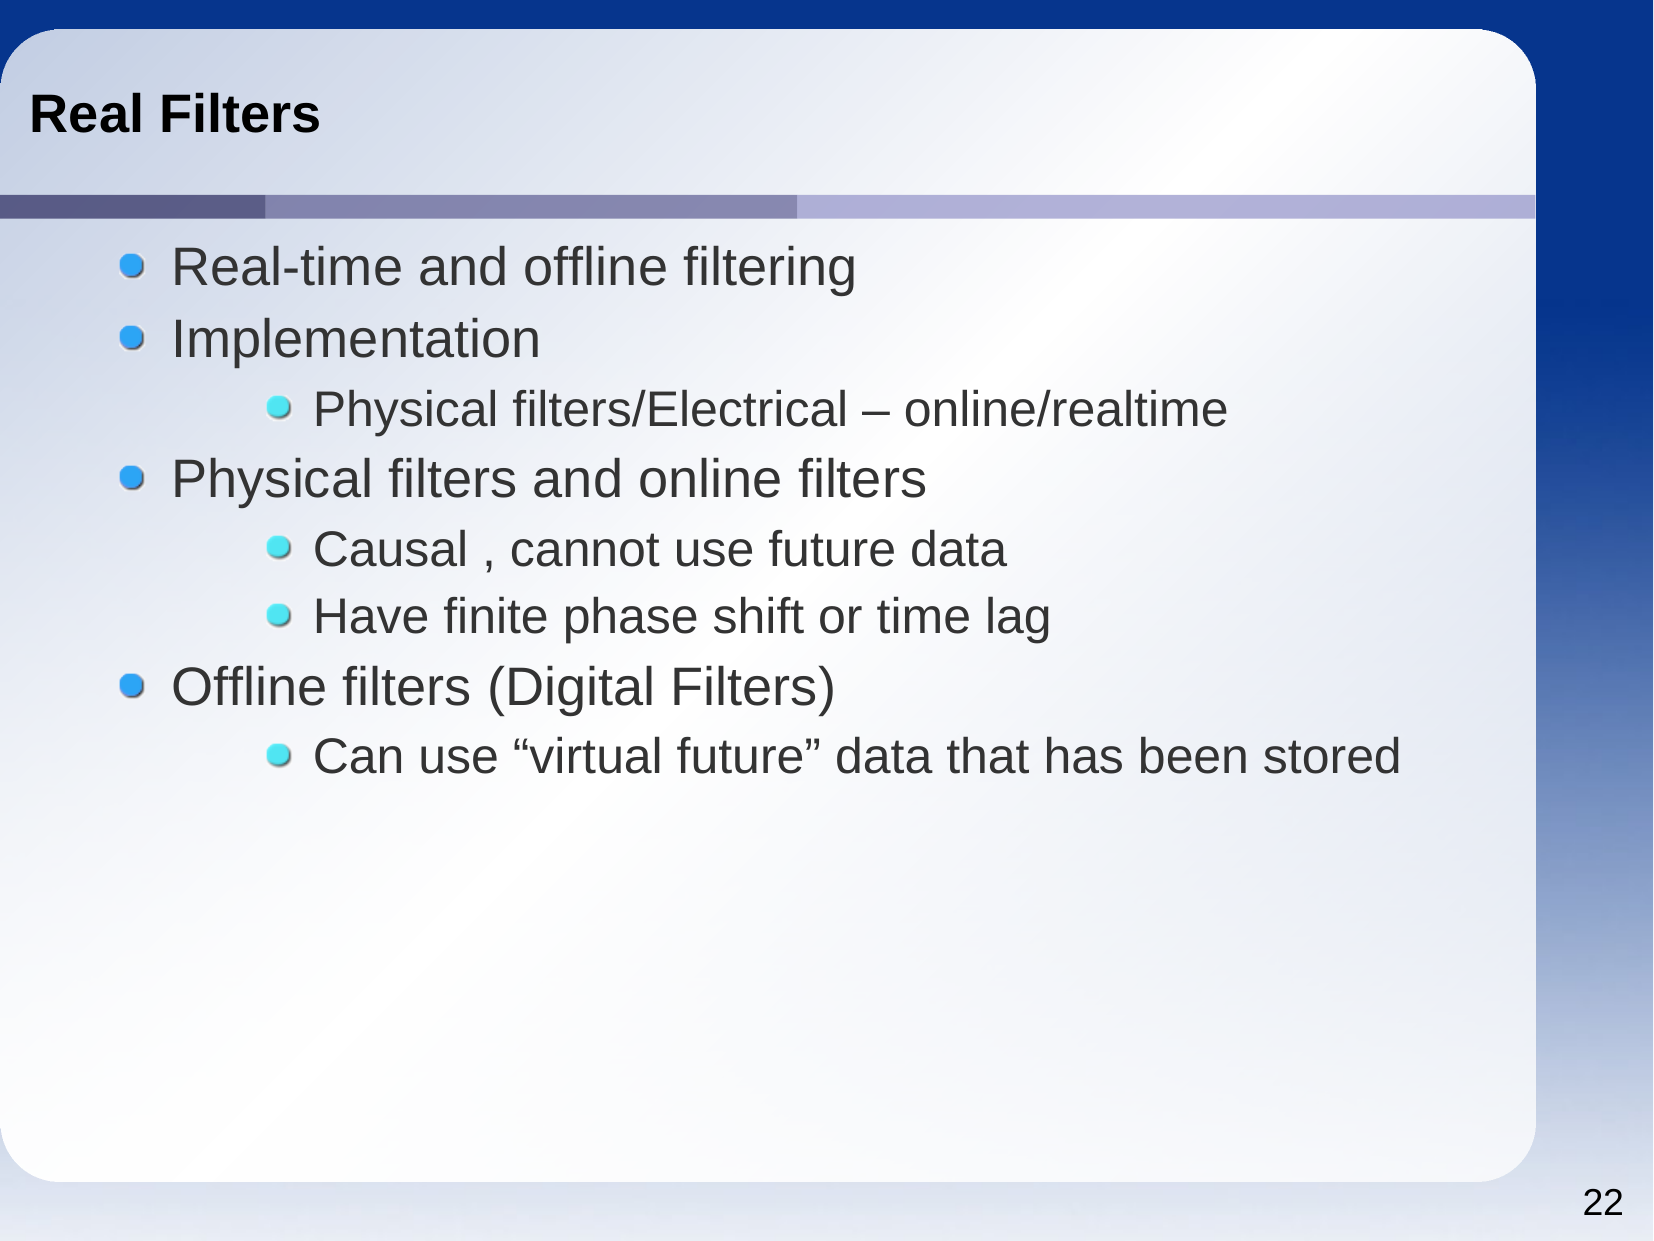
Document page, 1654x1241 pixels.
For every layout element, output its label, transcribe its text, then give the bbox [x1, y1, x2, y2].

title Real Filters [29, 49, 1506, 178]
picture [0, 0, 1654, 1241]
list Real-time and offline filtering Implementation Physical filters/Electrical – online/realtime Physical filters and online filters Causal , cannot use future data Have finite phase shift or time lag Offline filters (Digital Filters) Can use “virtual future” data that has been stored [29, 236, 1506, 1152]
